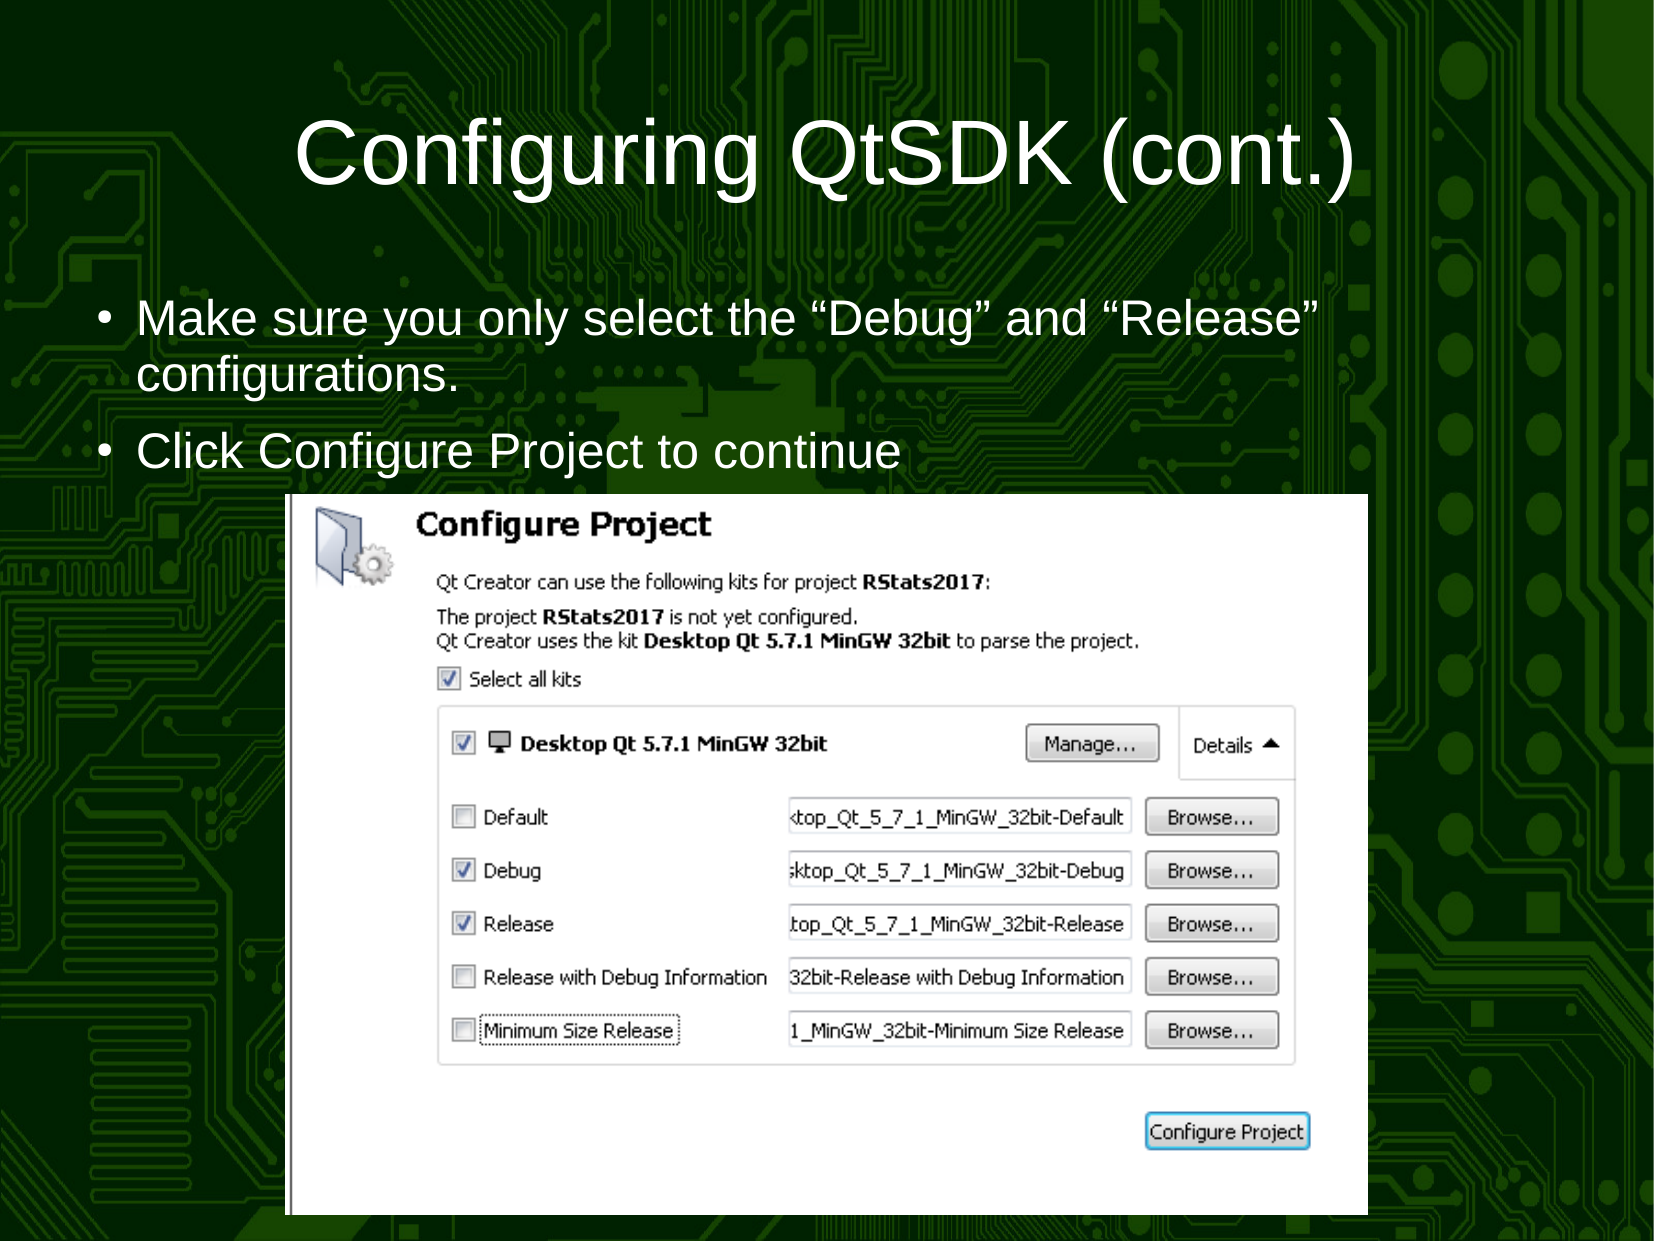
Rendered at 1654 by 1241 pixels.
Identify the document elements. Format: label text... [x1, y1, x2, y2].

title Configuring QtSDK (cont.) [82, 49, 1571, 257]
list Make sure you only select the “Debug” and “Release” configurations. Click Configure Project to continue [82, 290, 1571, 481]
picture [0, 0, 1654, 1241]
